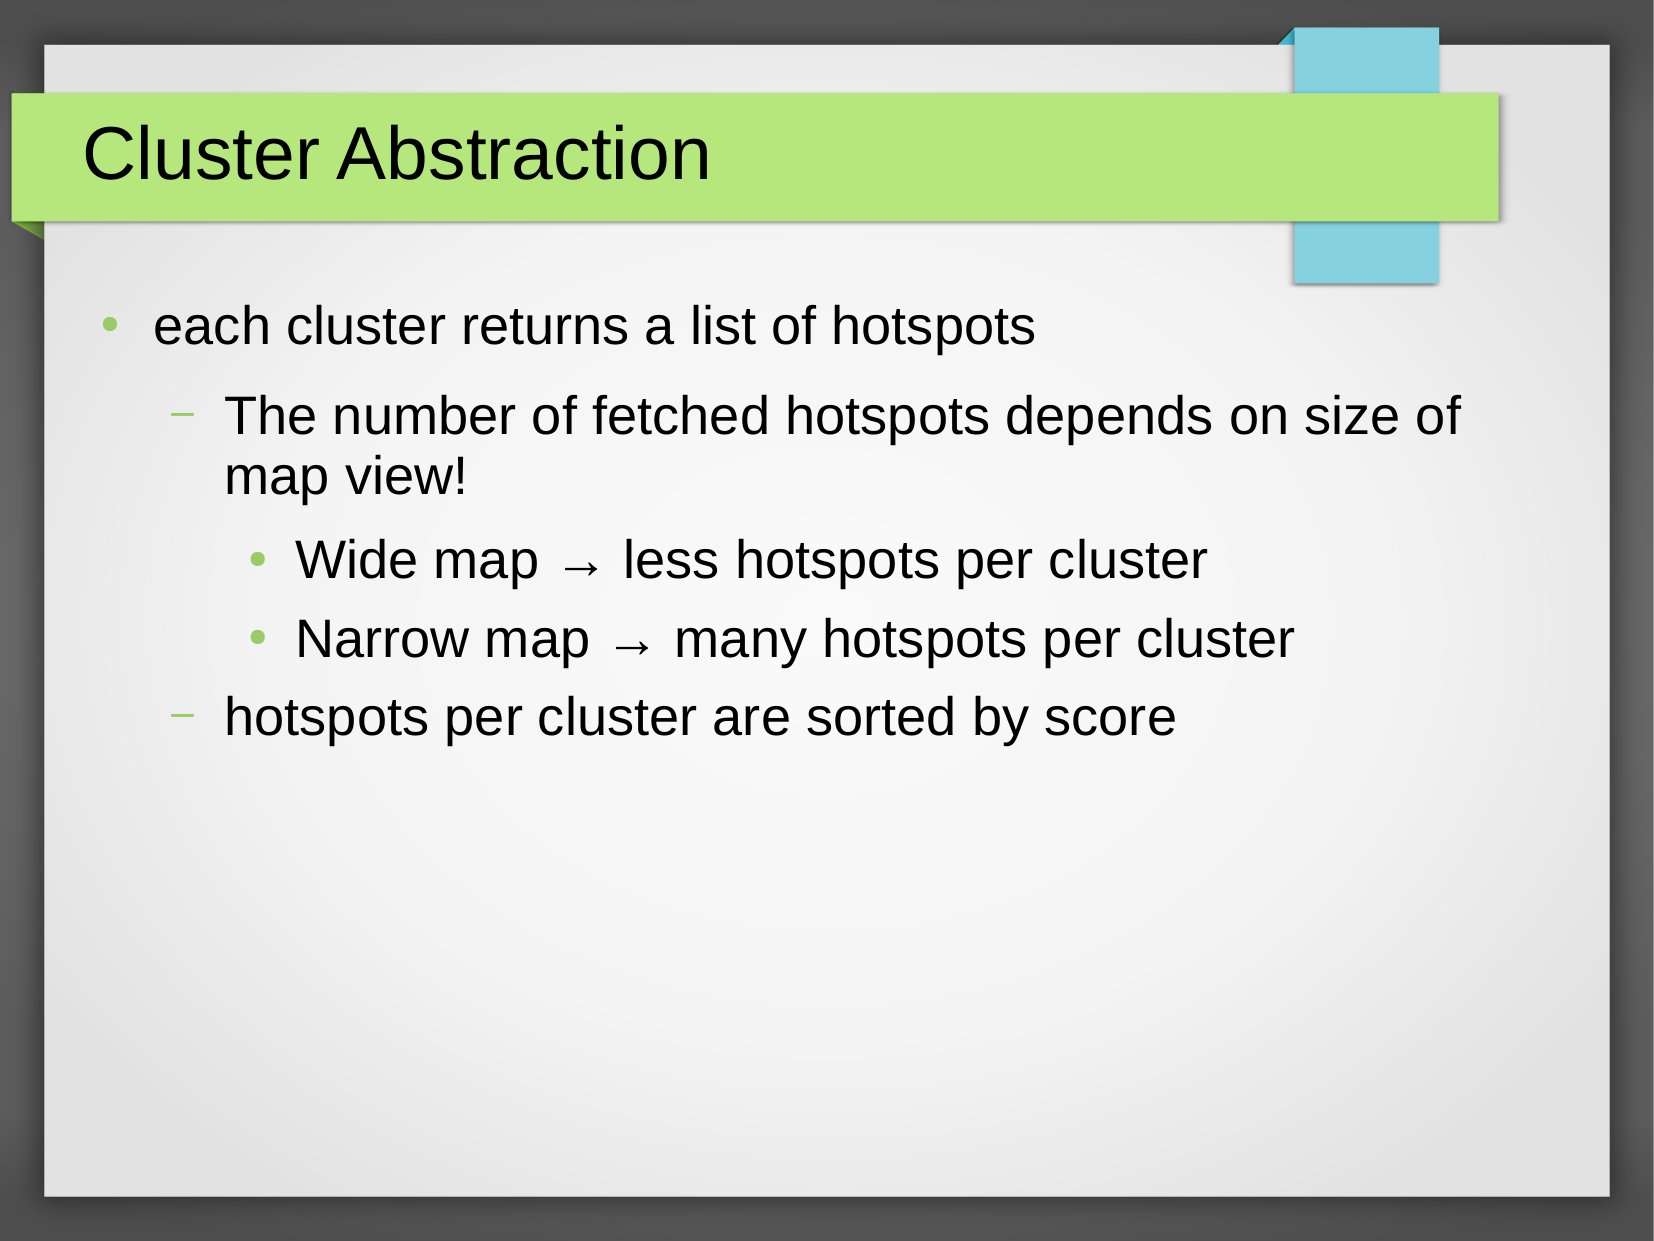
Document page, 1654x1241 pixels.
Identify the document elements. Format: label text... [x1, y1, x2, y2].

title Cluster Abstraction [82, 94, 1264, 213]
picture [0, 0, 1654, 1241]
list each cluster returns a list of hotspots The number of fetched hotspots depends on size of map view! Wide map → less hotspots per cluster Narrow map → many hotspots per cluster hotspots per cluster are sorted by score [82, 295, 1571, 1015]
